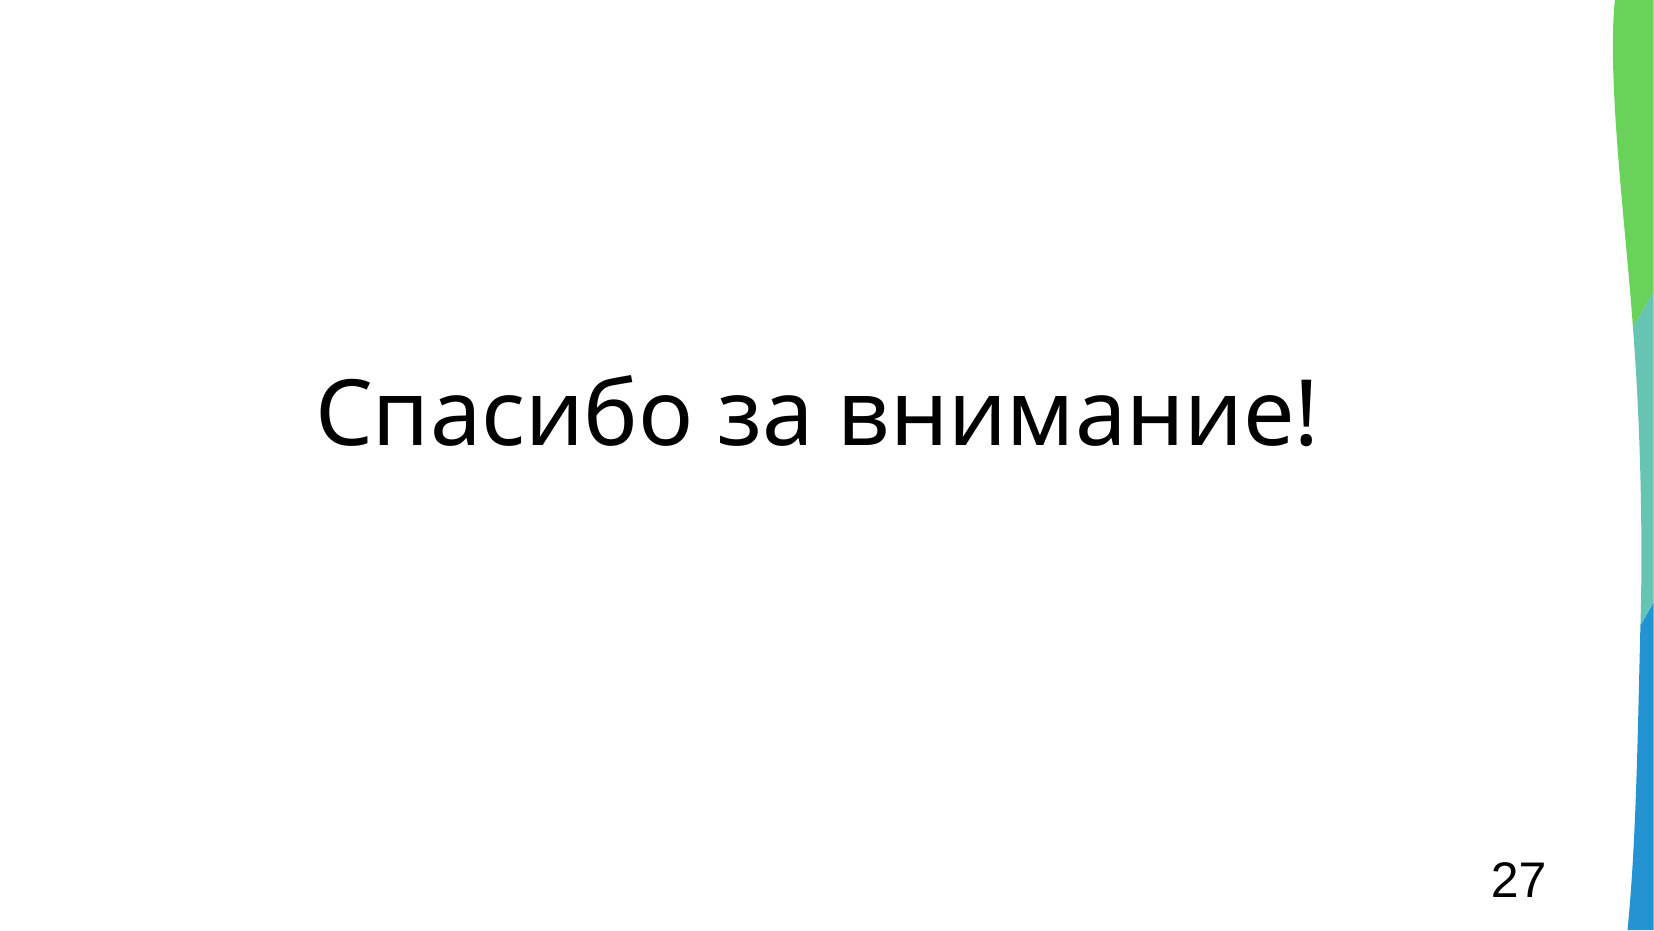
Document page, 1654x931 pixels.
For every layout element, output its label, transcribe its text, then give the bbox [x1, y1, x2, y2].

title Спасибо за внимание! [104, 332, 1530, 488]
text_box <number> [1476, 845, 1654, 916]
